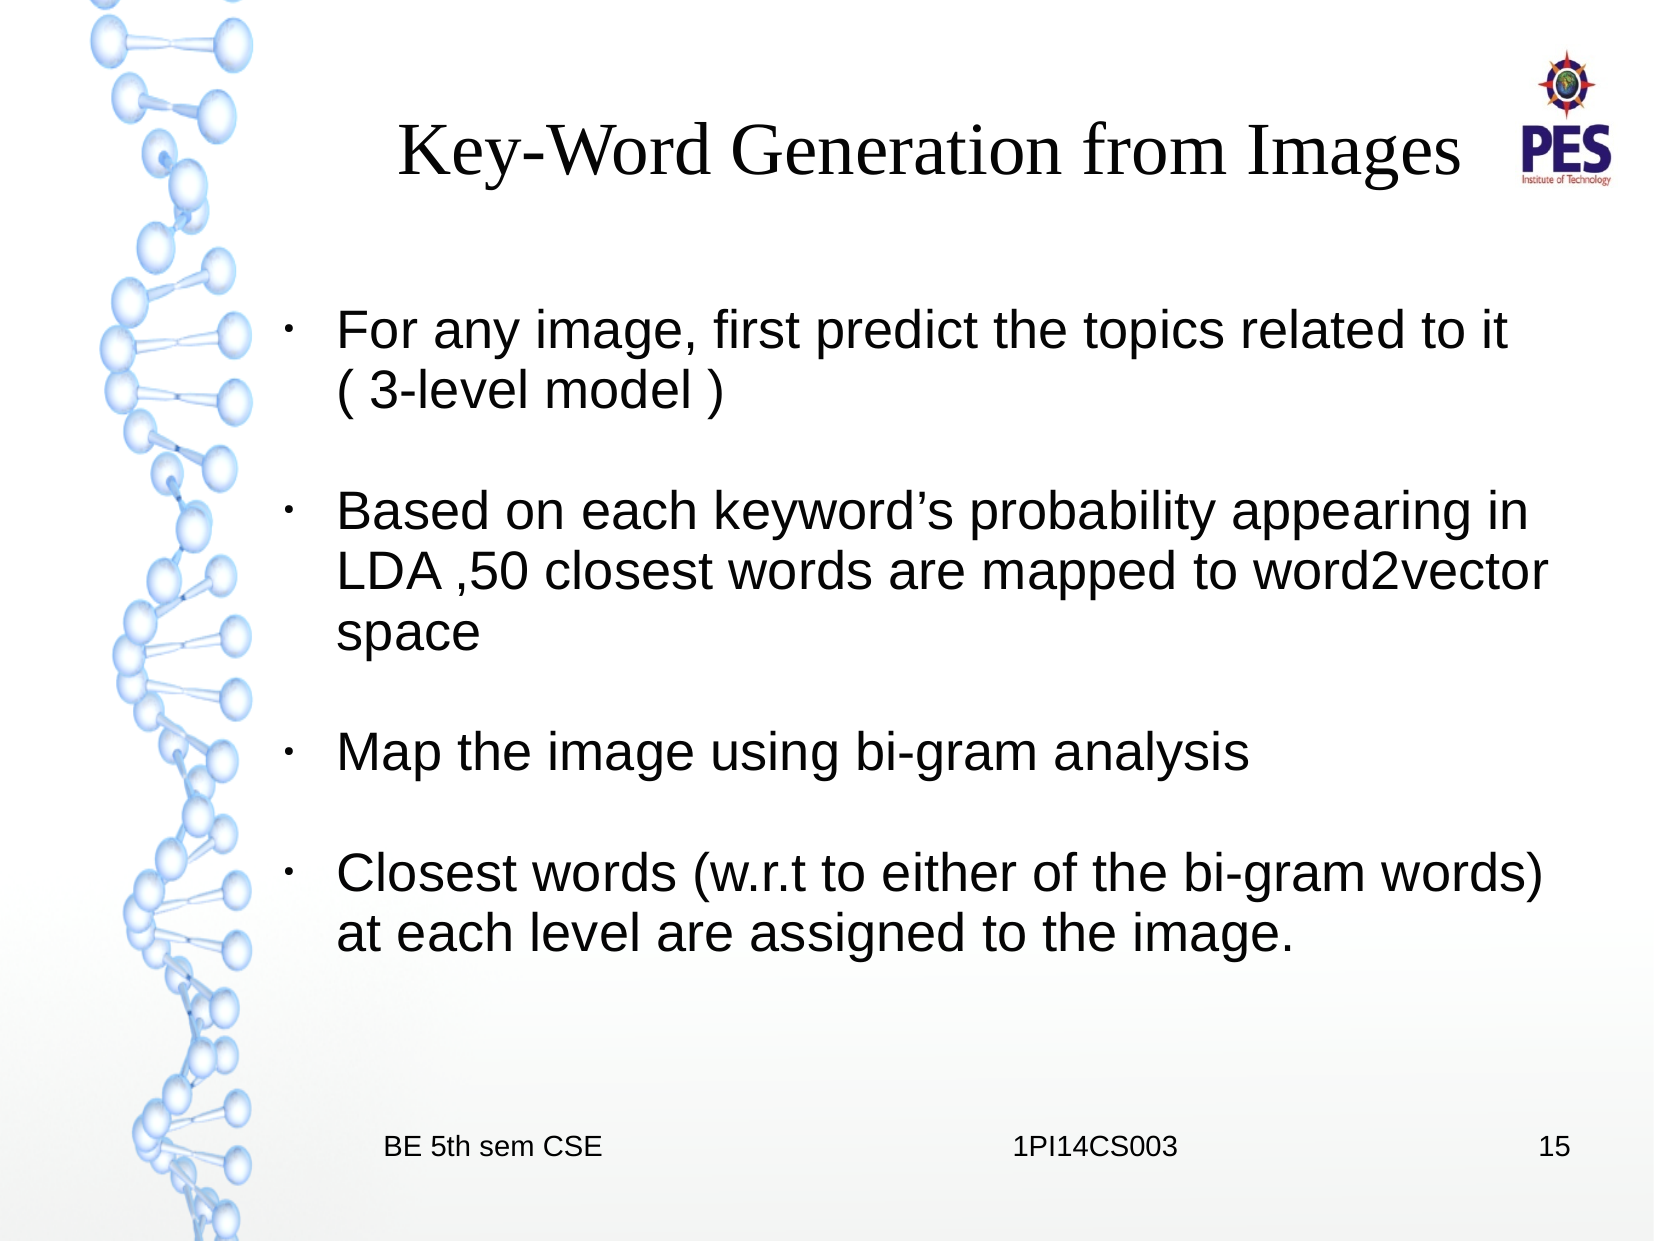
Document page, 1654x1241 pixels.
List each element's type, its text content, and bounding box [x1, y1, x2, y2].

picture [0, 0, 1654, 1241]
list For any image, first predict the topics related to it ( 3-level model ) Based on each keyword’s probability appearing in LDA ,50 closest words are mapped to word2vector space Map the image using bi-gram analysis Closest words (w.r.t to either of the bi-gram words) at each level are assigned to the image. [265, 299, 1595, 1019]
title Key-Word Generation from Images [265, 47, 1595, 252]
